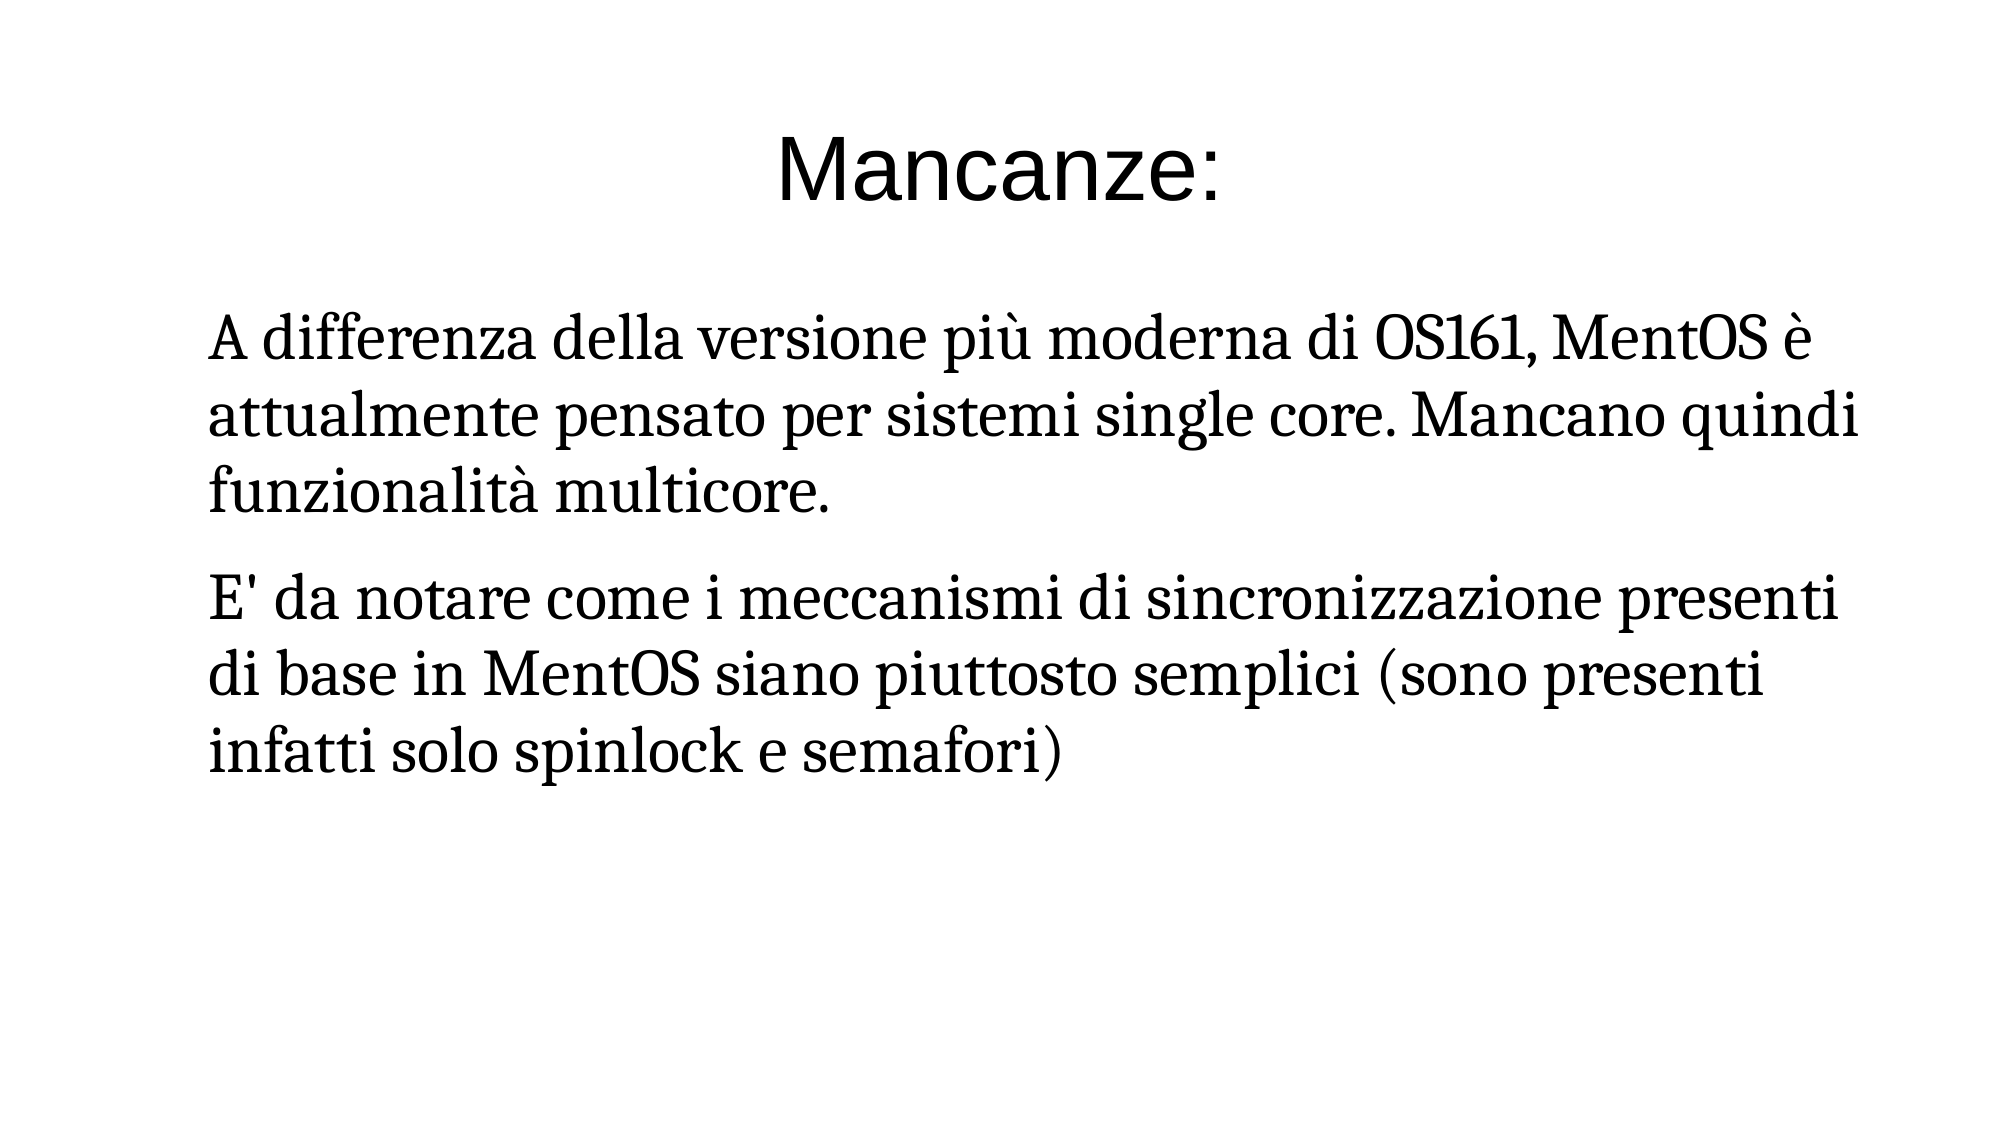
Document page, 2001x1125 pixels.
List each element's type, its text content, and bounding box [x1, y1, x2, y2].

list A differenza della versione più moderna di OS161, MentOS è attualmente pensato per sistemi single core. Mancano quindi funzionalità multicore. E' da notare come i meccanismi di sincronizzazione presenti di base in MentOS siano piuttosto semplici (sono presenti infatti solo spinlock e semafori) [137, 299, 1863, 1014]
title Mancanze: [137, 59, 1863, 278]
